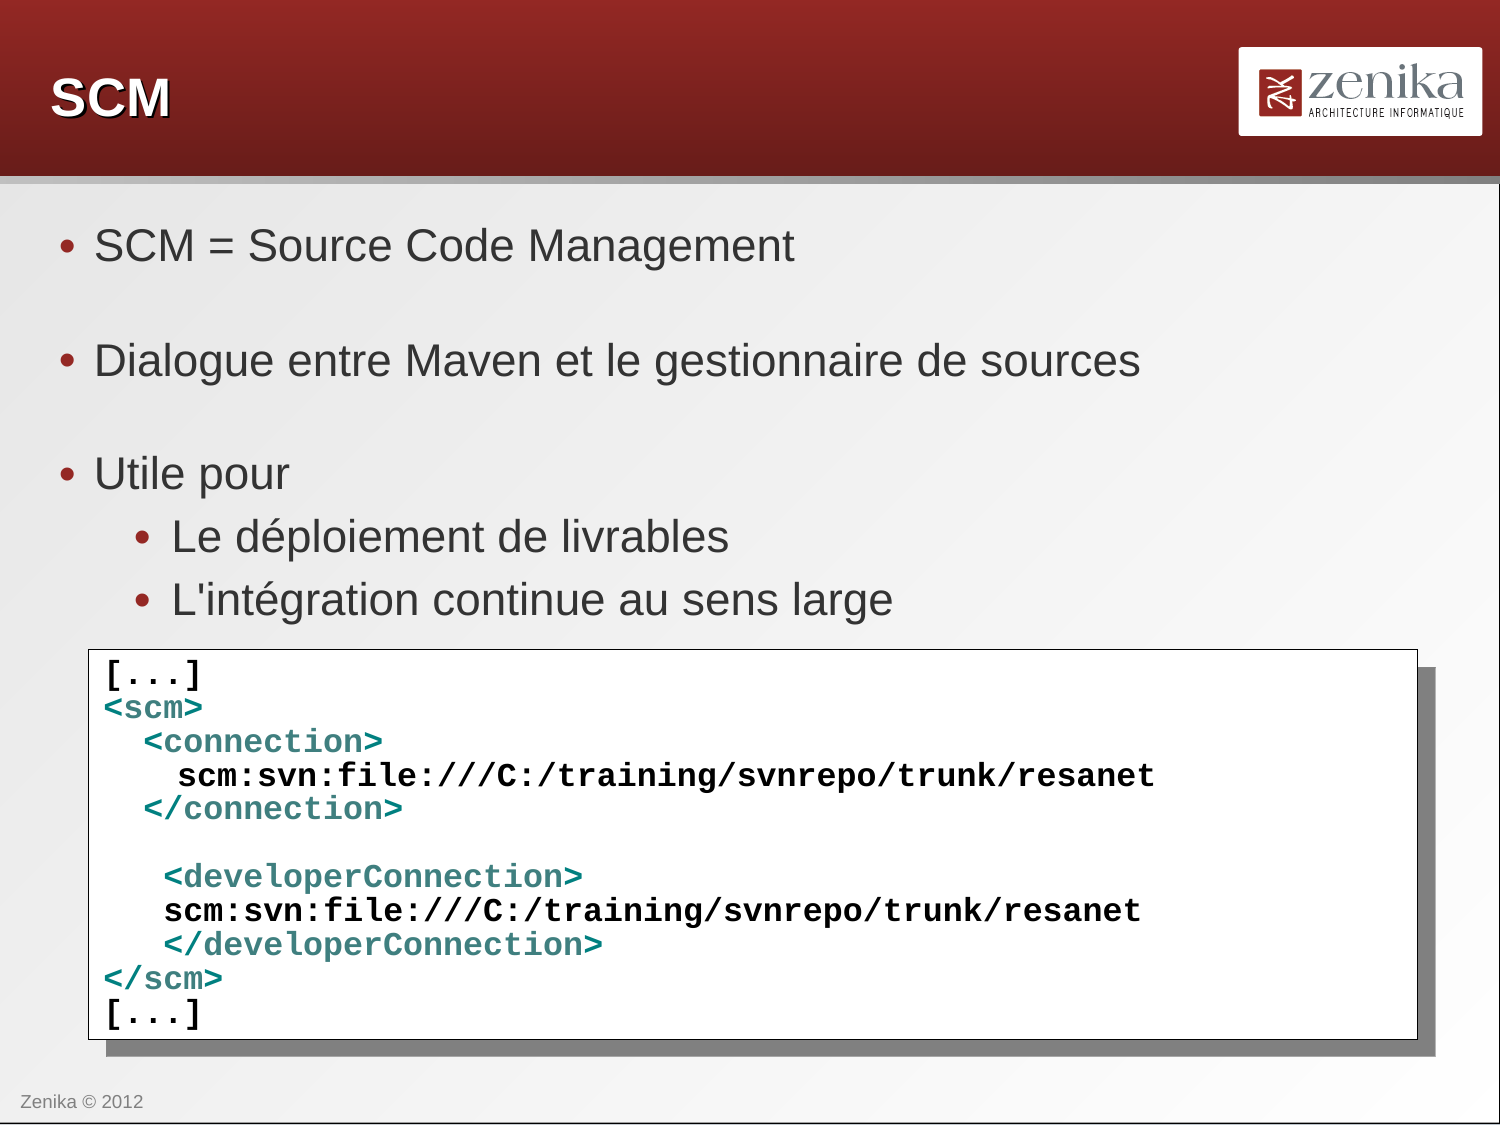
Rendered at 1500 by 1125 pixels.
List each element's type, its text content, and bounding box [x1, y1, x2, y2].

list SCM = Source Code Management Dialogue entre Maven et le gestionnaire de sources Utile pour Le déploiement de livrables L'intégration continue au sens large [59, 220, 1444, 624]
text_box [...] <scm> <connection> scm:svn:file:///C:/training/svnrepo/trunk/resanet </connection> <developerConnection> scm:svn:file:///C:/training/svnrepo/trunk/resanet </developerConnection> </scm> [...] [88, 649, 1418, 1040]
picture [1257, 58, 1464, 125]
title SCM [50, 15, 1206, 180]
